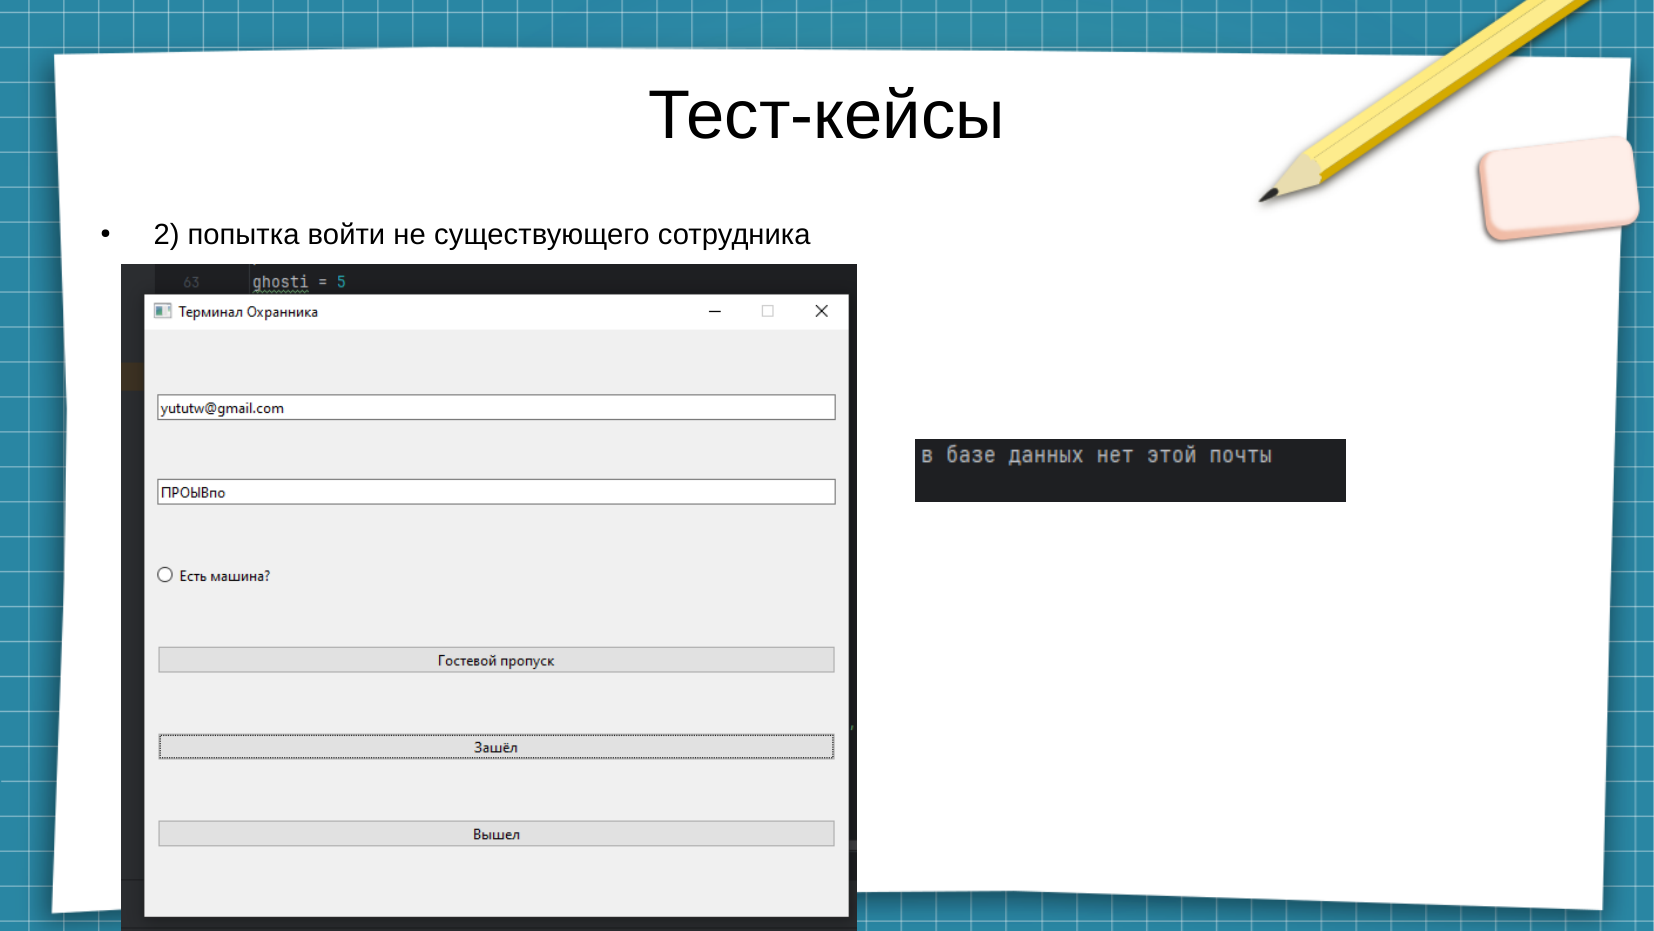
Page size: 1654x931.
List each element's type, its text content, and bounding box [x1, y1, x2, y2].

list 2) попытка войти не существующего сотрудника [82, 217, 1571, 758]
picture [0, 0, 1654, 931]
title Тест-кейсы [82, 37, 1571, 193]
